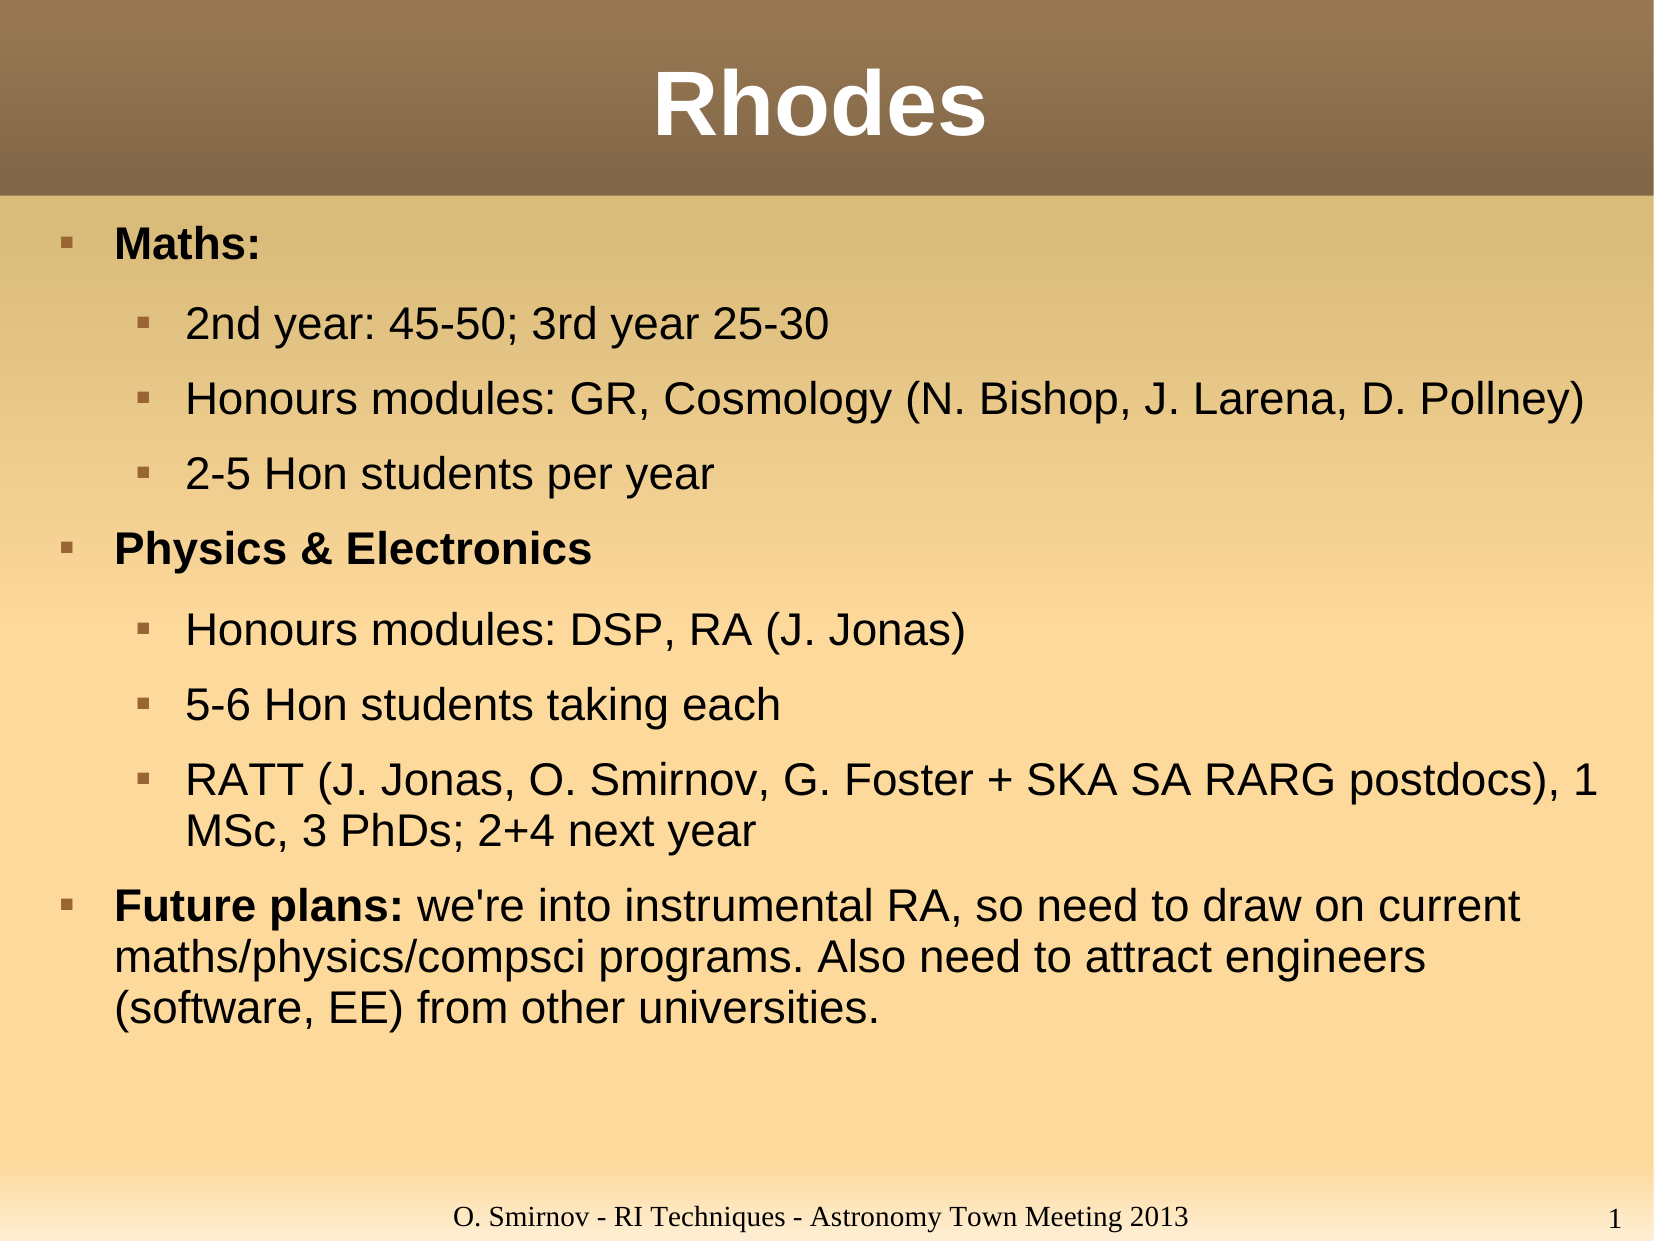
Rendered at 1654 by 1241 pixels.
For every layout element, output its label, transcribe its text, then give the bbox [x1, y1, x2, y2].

list Maths: 2nd year: 45-50; 3rd year 25-30 Honours modules: GR, Cosmology (N. Bishop, J. Larena, D. Pollney) 2-5 Hon students per year Physics & Electronics Honours modules: DSP, RA (J. Jonas) 5-6 Hon students taking each RATT (J. Jonas, O. Smirnov, G. Foster + SKA SA RARG postdocs), 1 MSc, 3 PhDs; 2+4 next year Future plans: we're into instrumental RA, so need to draw on current maths/physics/compsci programs. Also need to attract engineers (software, EE) from other universities. [43, 217, 1630, 1144]
title Rhodes [76, 0, 1565, 208]
picture [0, 0, 1654, 1241]
